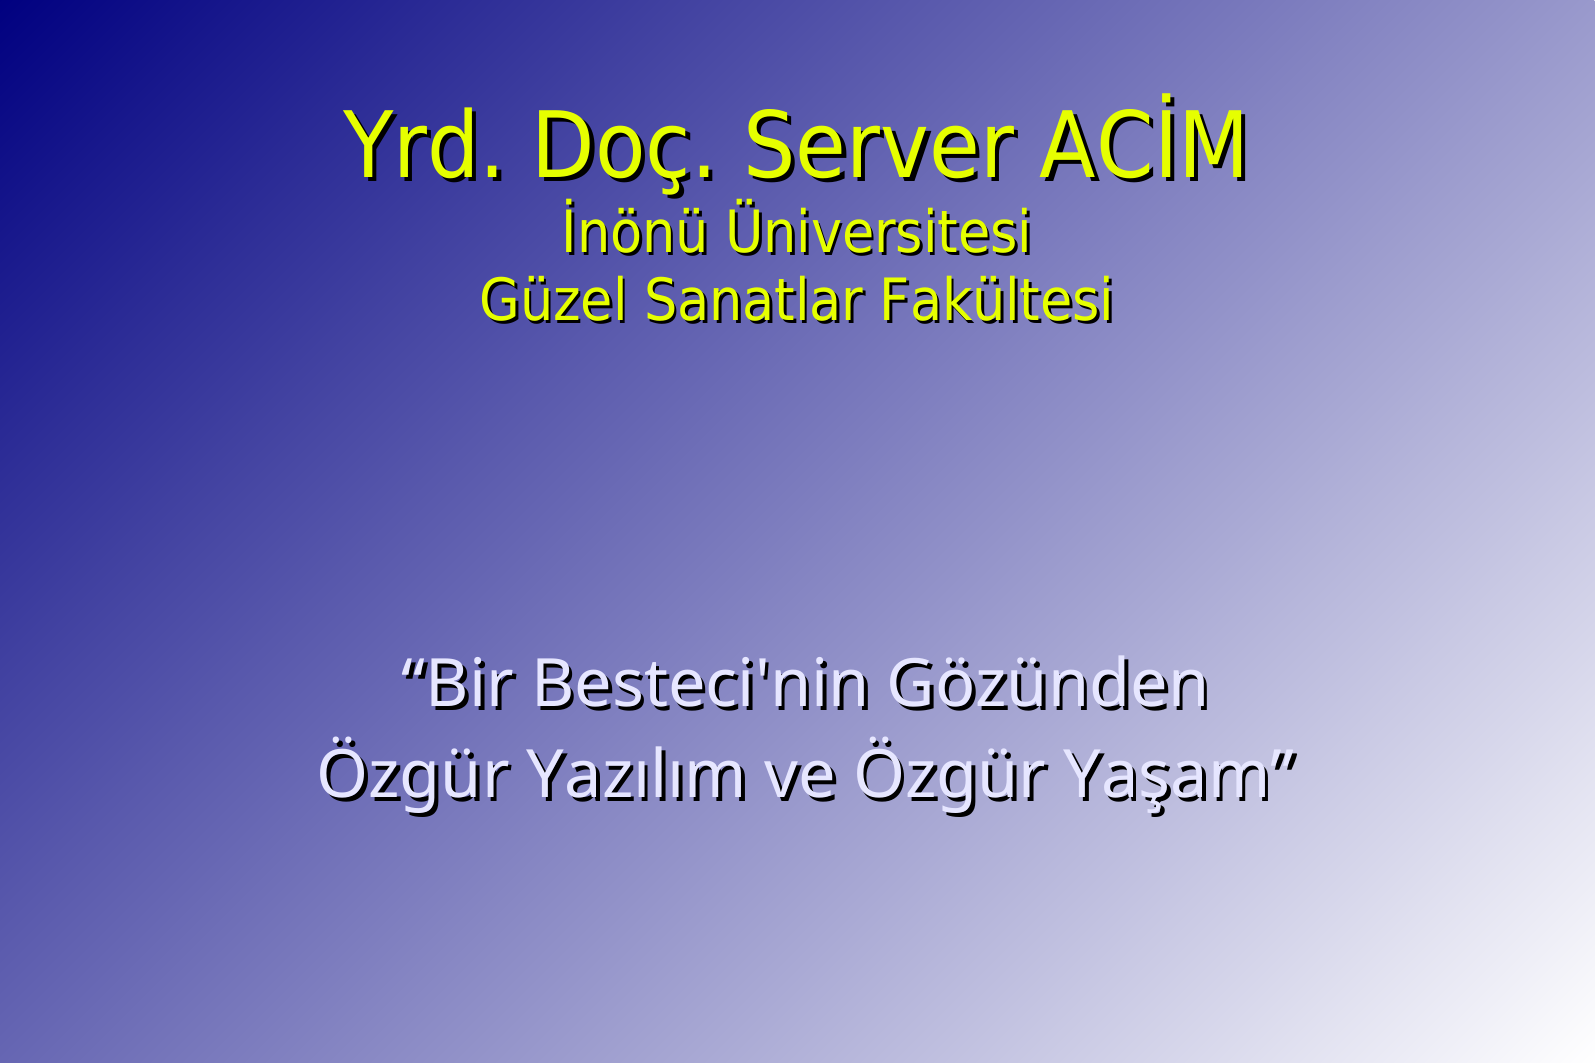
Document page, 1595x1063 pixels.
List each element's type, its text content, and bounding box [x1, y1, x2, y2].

subtitle “Bir Besteci'nin Gözünden Özgür Yazılım ve Özgür Yaşam” [88, 531, 1524, 921]
title Yrd. Doç. Server ACİM İnönü Üniversitesi Güzel Sanatlar Fakültesi [79, 42, 1515, 384]
